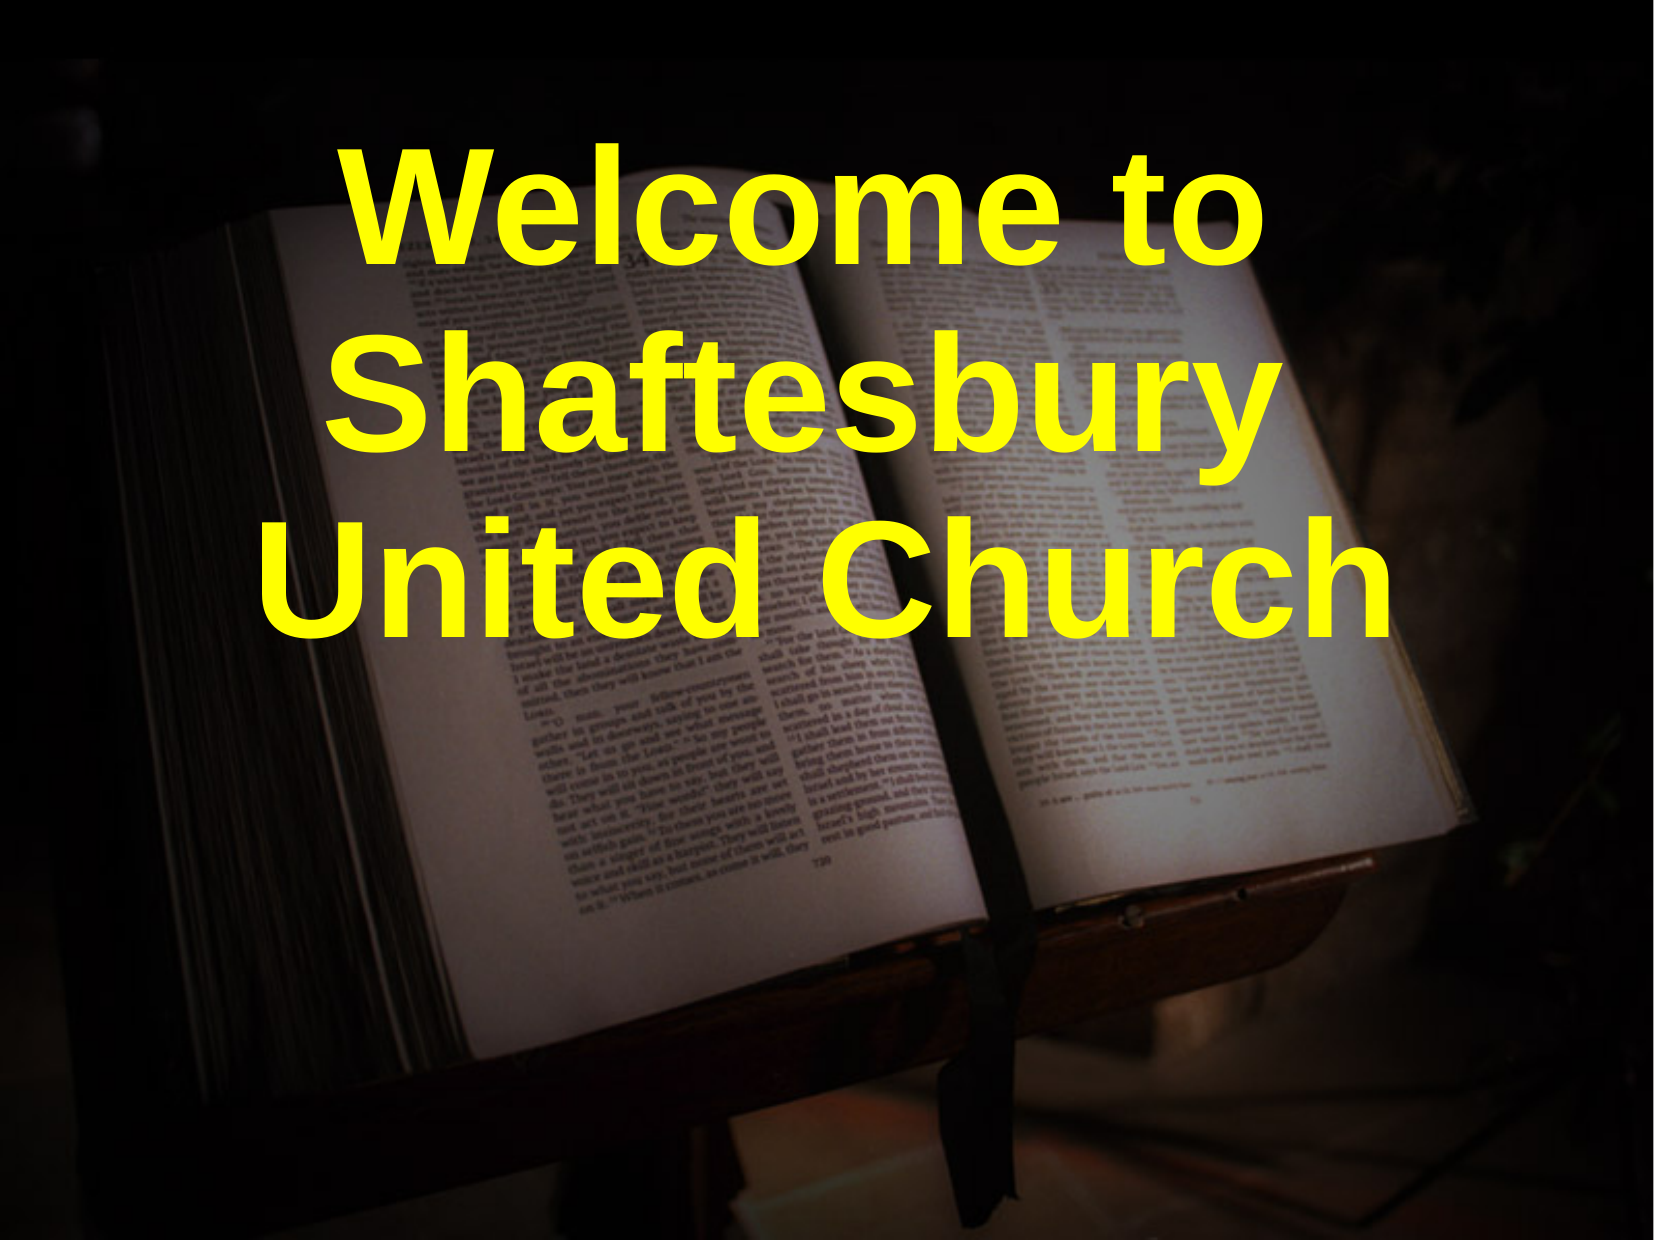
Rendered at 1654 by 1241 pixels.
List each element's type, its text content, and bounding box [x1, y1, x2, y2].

picture [0, 0, 1654, 1240]
text_box Welcome to Shaftesbury United Church [118, 106, 1536, 1182]
